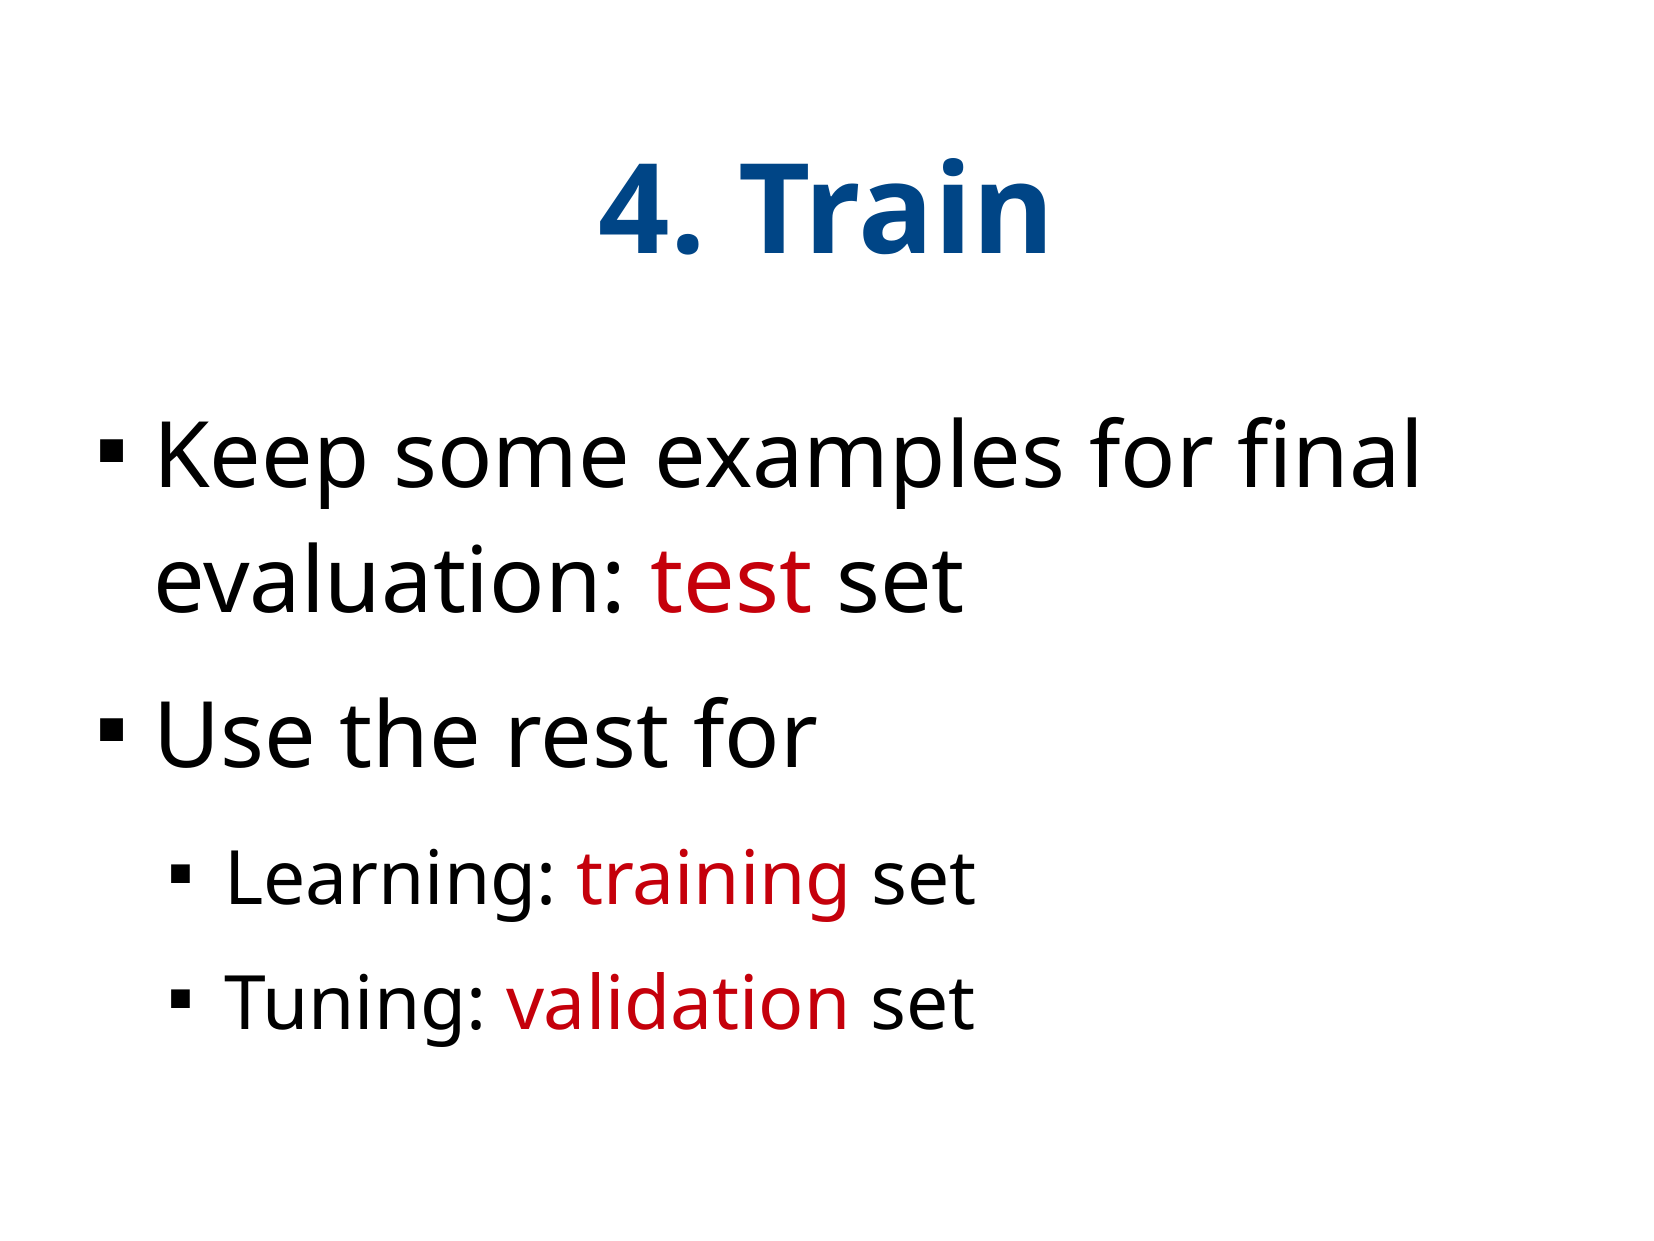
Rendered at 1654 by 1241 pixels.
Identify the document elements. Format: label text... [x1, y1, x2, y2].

title 4. Train [82, 49, 1571, 360]
list Keep some examples for final evaluation: test set Use the rest for Learning: training set Tuning: validation set [82, 389, 1538, 1110]
